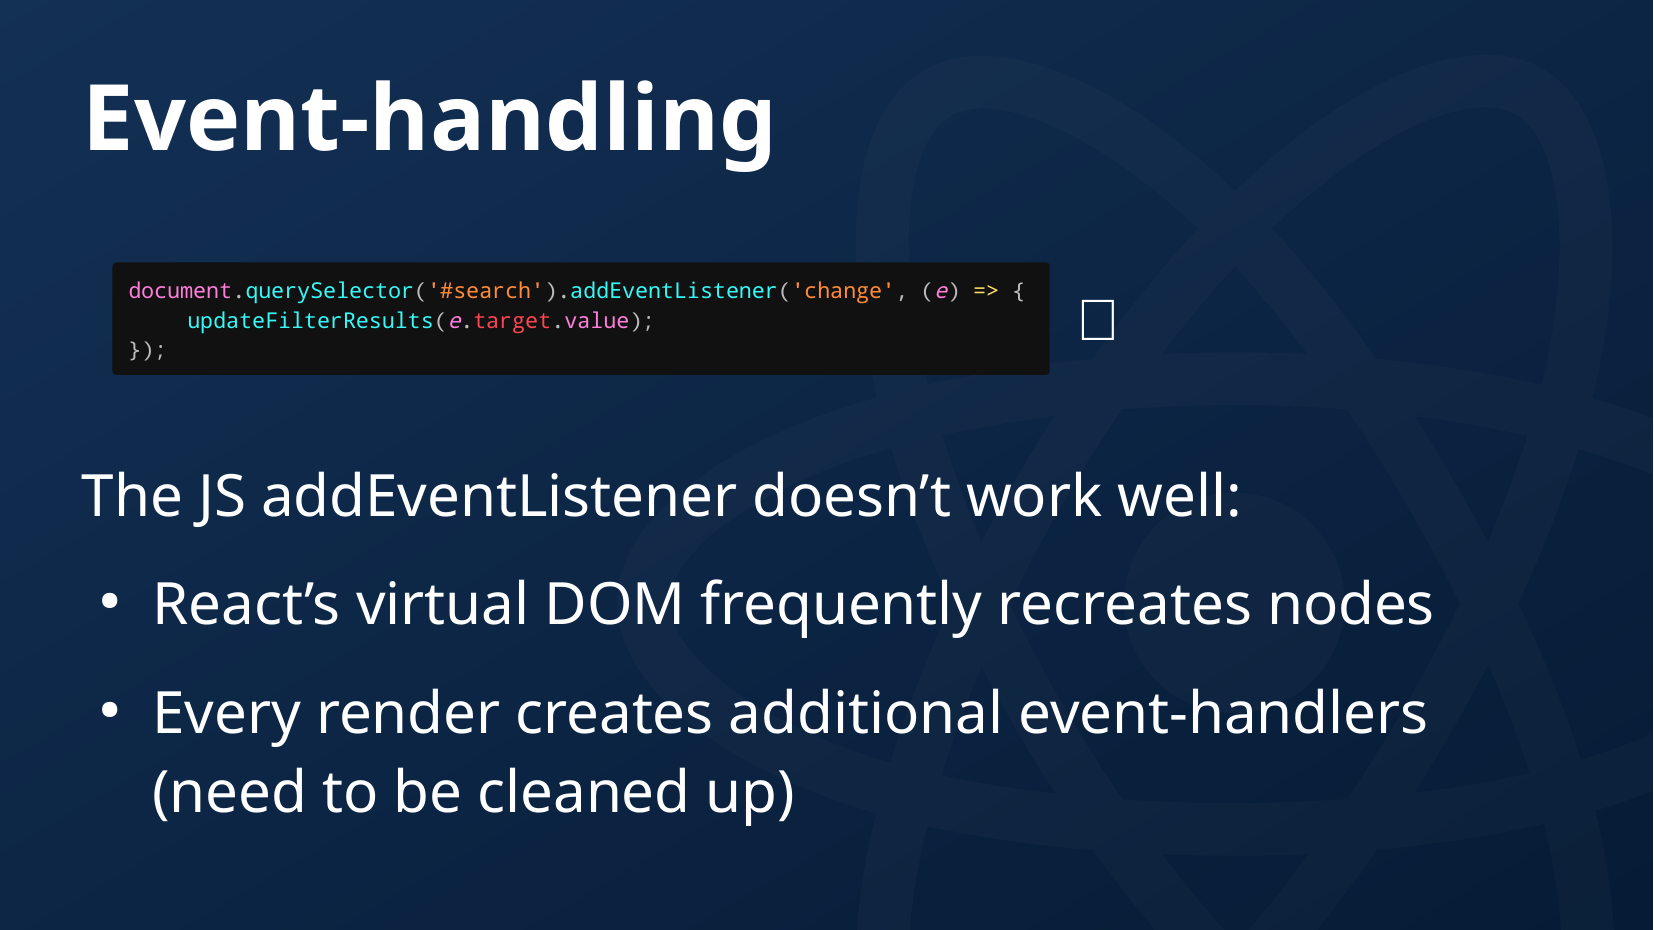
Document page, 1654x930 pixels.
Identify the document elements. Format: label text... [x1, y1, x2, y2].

list The JS addEventListener doesn’t work well: React’s virtual DOM frequently recreates nodes Every render creates additional event-handlers (need to be cleaned up) [81, 453, 1570, 867]
text_box document.querySelector('#search').addEventListener('change', (e) => { updateFilterResults(e.target.value); }); [112, 262, 1050, 375]
text_box ❌ [1061, 280, 1212, 394]
title Event-handling [82, 37, 1571, 193]
